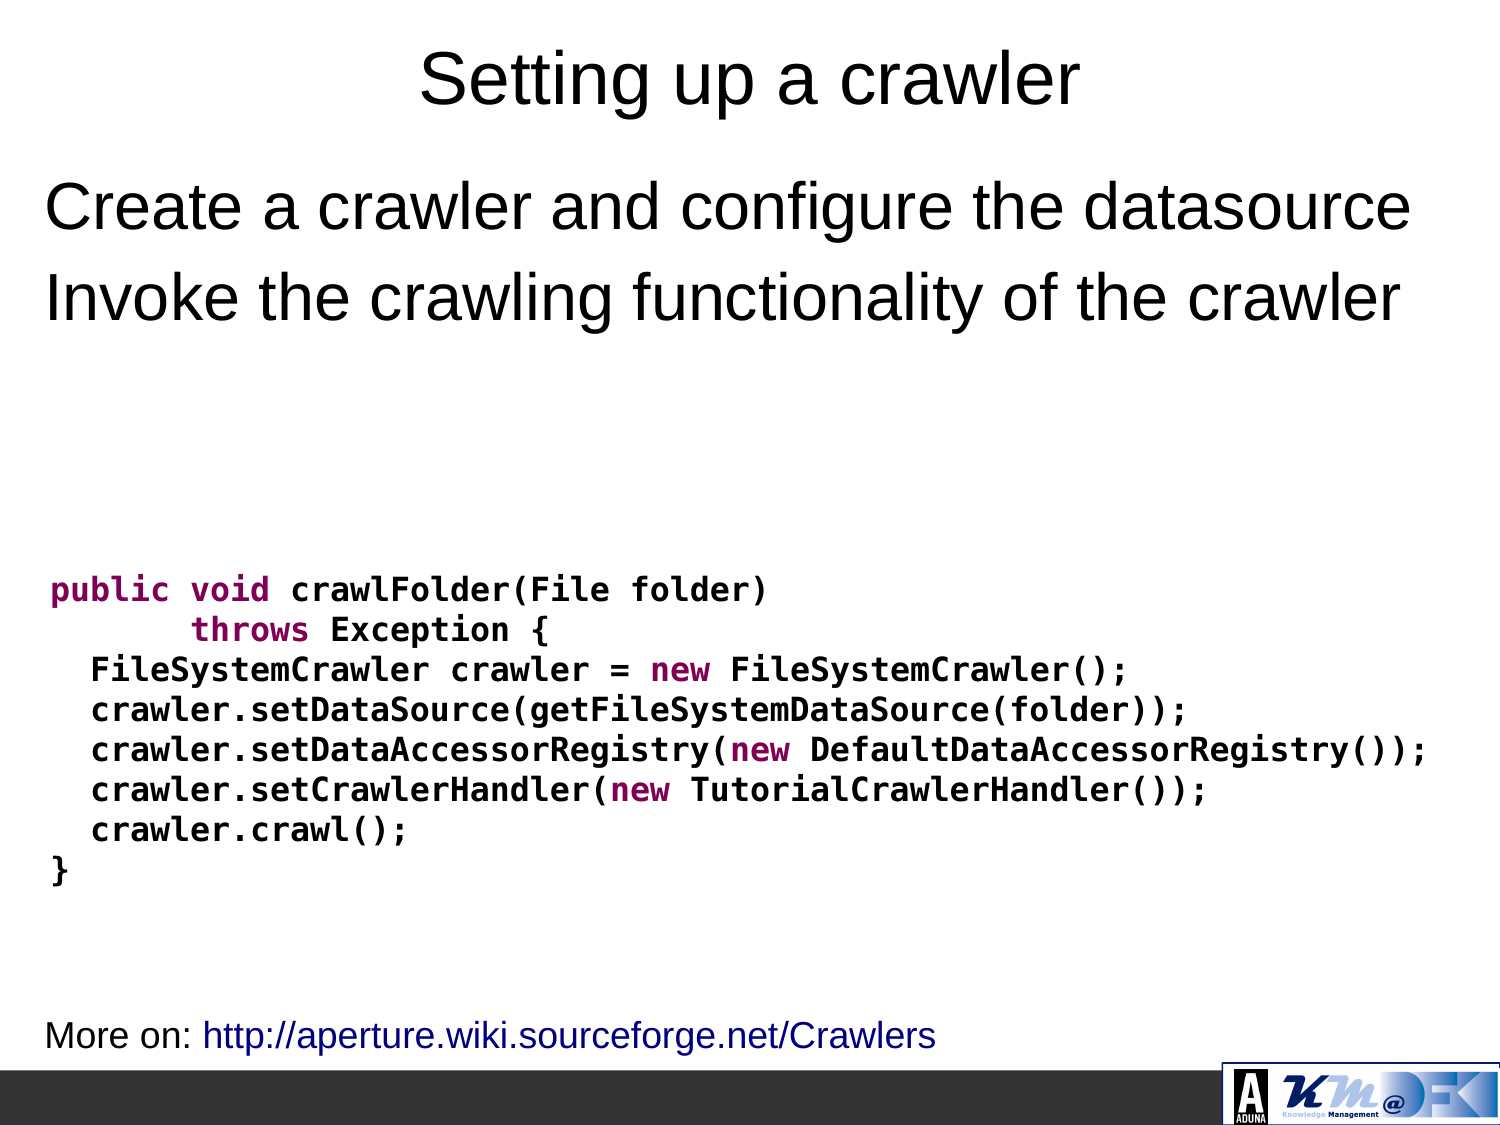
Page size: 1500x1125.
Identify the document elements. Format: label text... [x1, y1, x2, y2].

text_box More on: http://aperture.wiki.sourceforge.net/Crawlers [29, 1004, 1063, 1064]
title Setting up a crawler [29, 19, 1471, 138]
picture [1234, 1069, 1268, 1125]
text_box public void crawlFolder(File folder) throws Exception { FileSystemCrawler crawler = new FileSystemCrawler(); crawler.setDataSource(getFileSystemDataSource(folder)); crawler.setDataAccessorRegistry(new DefaultDataAccessorRegistry()); crawler.setCrawlerHandler(new TutorialCrawlerHandler()); crawler.crawl(); } [35, 560, 1447, 896]
picture [1276, 1068, 1500, 1124]
list Create a crawler and configure the datasource Invoke the crawling functionality of the crawler [29, 160, 1471, 1047]
